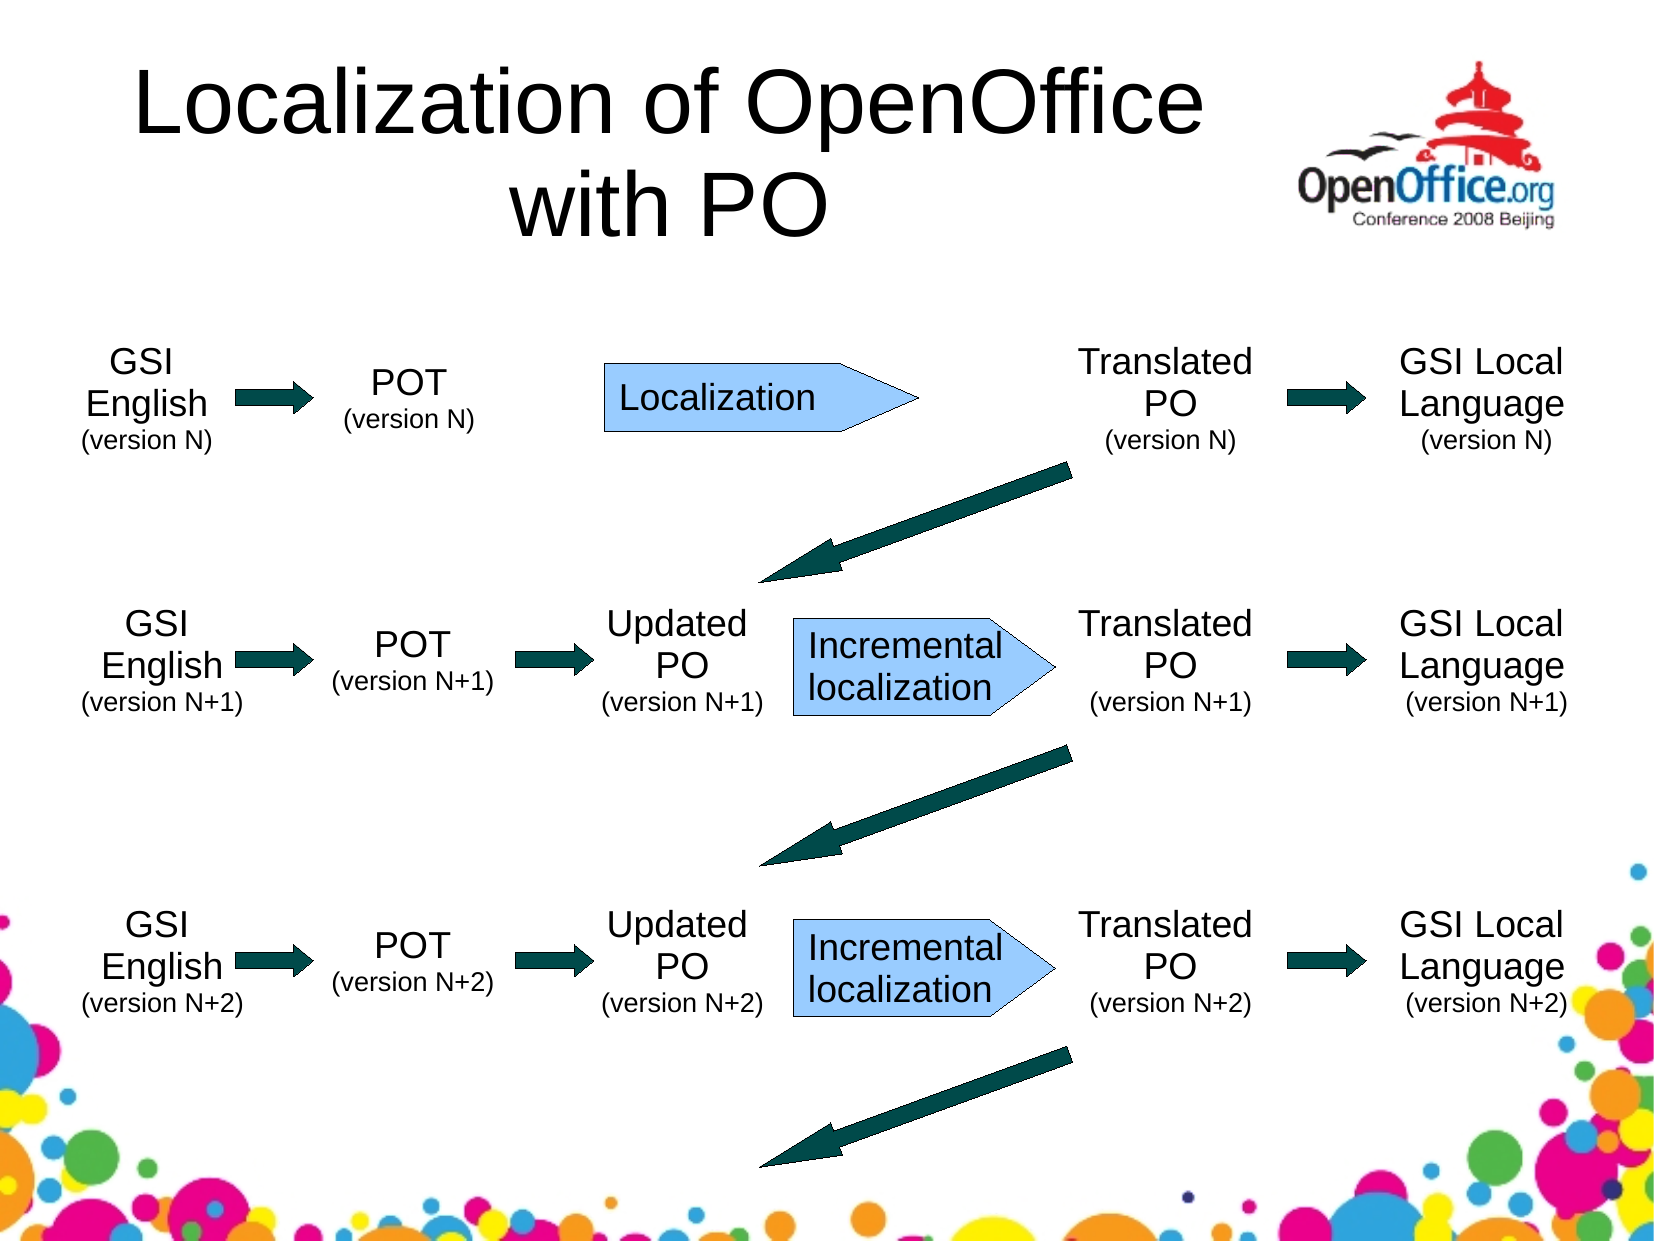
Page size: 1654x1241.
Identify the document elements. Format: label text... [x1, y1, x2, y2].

text_box Incremental localization [793, 919, 1056, 1017]
text_box GSI Local Language (version N) [1384, 333, 1590, 463]
text_box GSI Local Language (version N+1) [1384, 595, 1590, 725]
text_box GSI English (version N) [66, 333, 228, 463]
text_box [235, 643, 314, 676]
text_box [1287, 643, 1367, 676]
text_box Updated PO (version N+1) [586, 595, 779, 725]
text_box [235, 944, 314, 977]
text_box [758, 461, 1073, 583]
text_box Translated PO (version N+1) [1063, 595, 1279, 725]
text_box Translated PO (version N+2) [1063, 896, 1279, 1026]
text_box Translated PO (version N) [1062, 333, 1279, 463]
text_box Incremental localization [793, 618, 1056, 716]
text_box [1287, 381, 1366, 414]
text_box GSI English (version N+2) [66, 896, 259, 1026]
text_box [759, 744, 1073, 867]
text_box [235, 381, 314, 414]
text_box GSI English (version N+1) [66, 595, 259, 725]
text_box Localization [604, 363, 919, 432]
picture [0, 810, 1654, 1241]
text_box [759, 1046, 1073, 1168]
text_box POT (version N+1) [316, 616, 509, 703]
text_box GSI Local Language (version N+2) [1384, 896, 1590, 1026]
text_box POT (version N) [328, 354, 490, 442]
title Localization of OpenOffice with PO [82, 49, 1258, 257]
text_box POT (version N+2) [316, 917, 509, 1005]
text_box [1287, 944, 1367, 977]
text_box [515, 643, 586, 676]
text_box [515, 944, 586, 977]
picture [1285, 51, 1569, 250]
text_box Updated PO (version N+2) [586, 896, 779, 1026]
